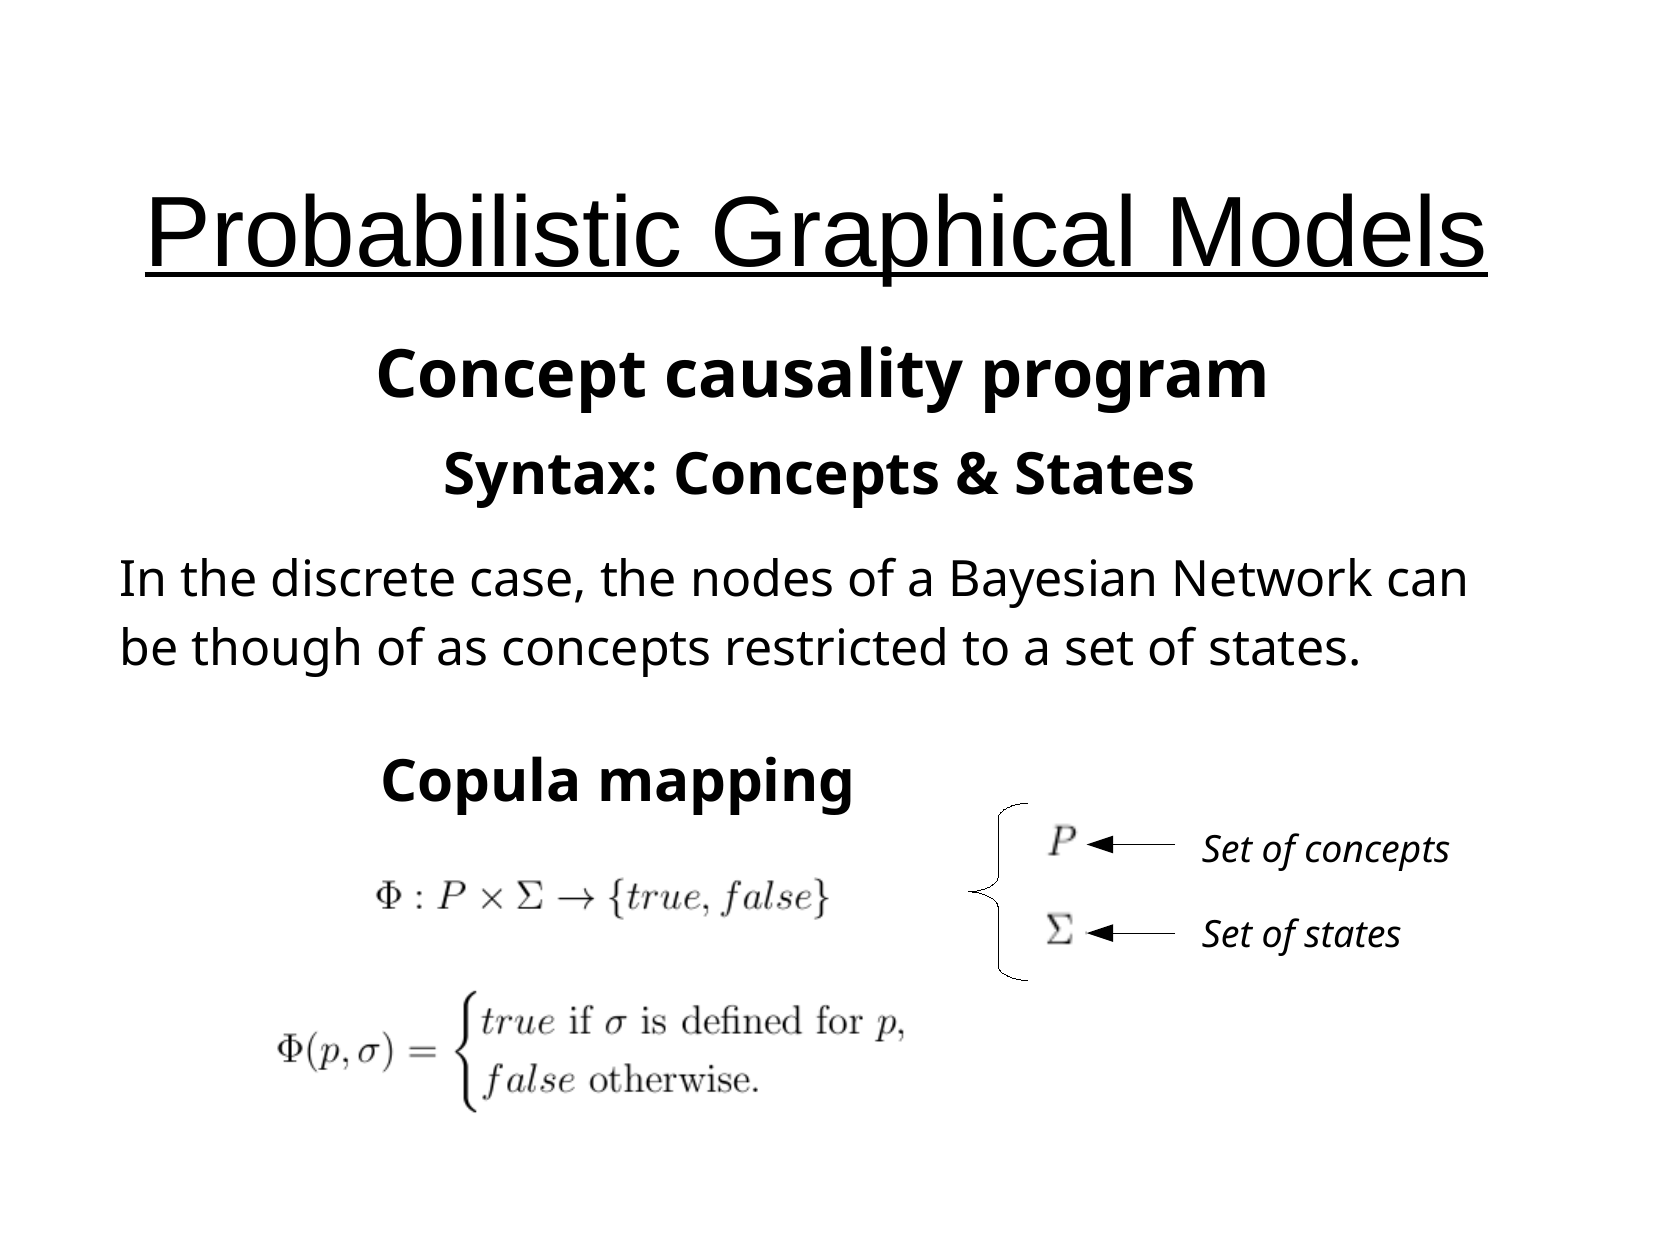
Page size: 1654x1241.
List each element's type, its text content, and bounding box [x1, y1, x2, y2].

picture [342, 840, 832, 945]
text_box Set of concepts [1187, 814, 1447, 876]
picture [1044, 814, 1089, 872]
text_box Syntax: Concepts & States [429, 426, 1251, 521]
text_box Probabilistic Graphical Models [129, 168, 1517, 296]
text_box In the discrete case, the nodes of a Bayesian Network can be though of as concepts restricted to a set of states. [104, 536, 1529, 761]
text_box Concept causality program [360, 318, 1394, 426]
text_box Copula mapping [366, 732, 841, 818]
picture [259, 974, 916, 1133]
picture [1040, 891, 1087, 958]
text_box Set of states [1187, 899, 1405, 961]
